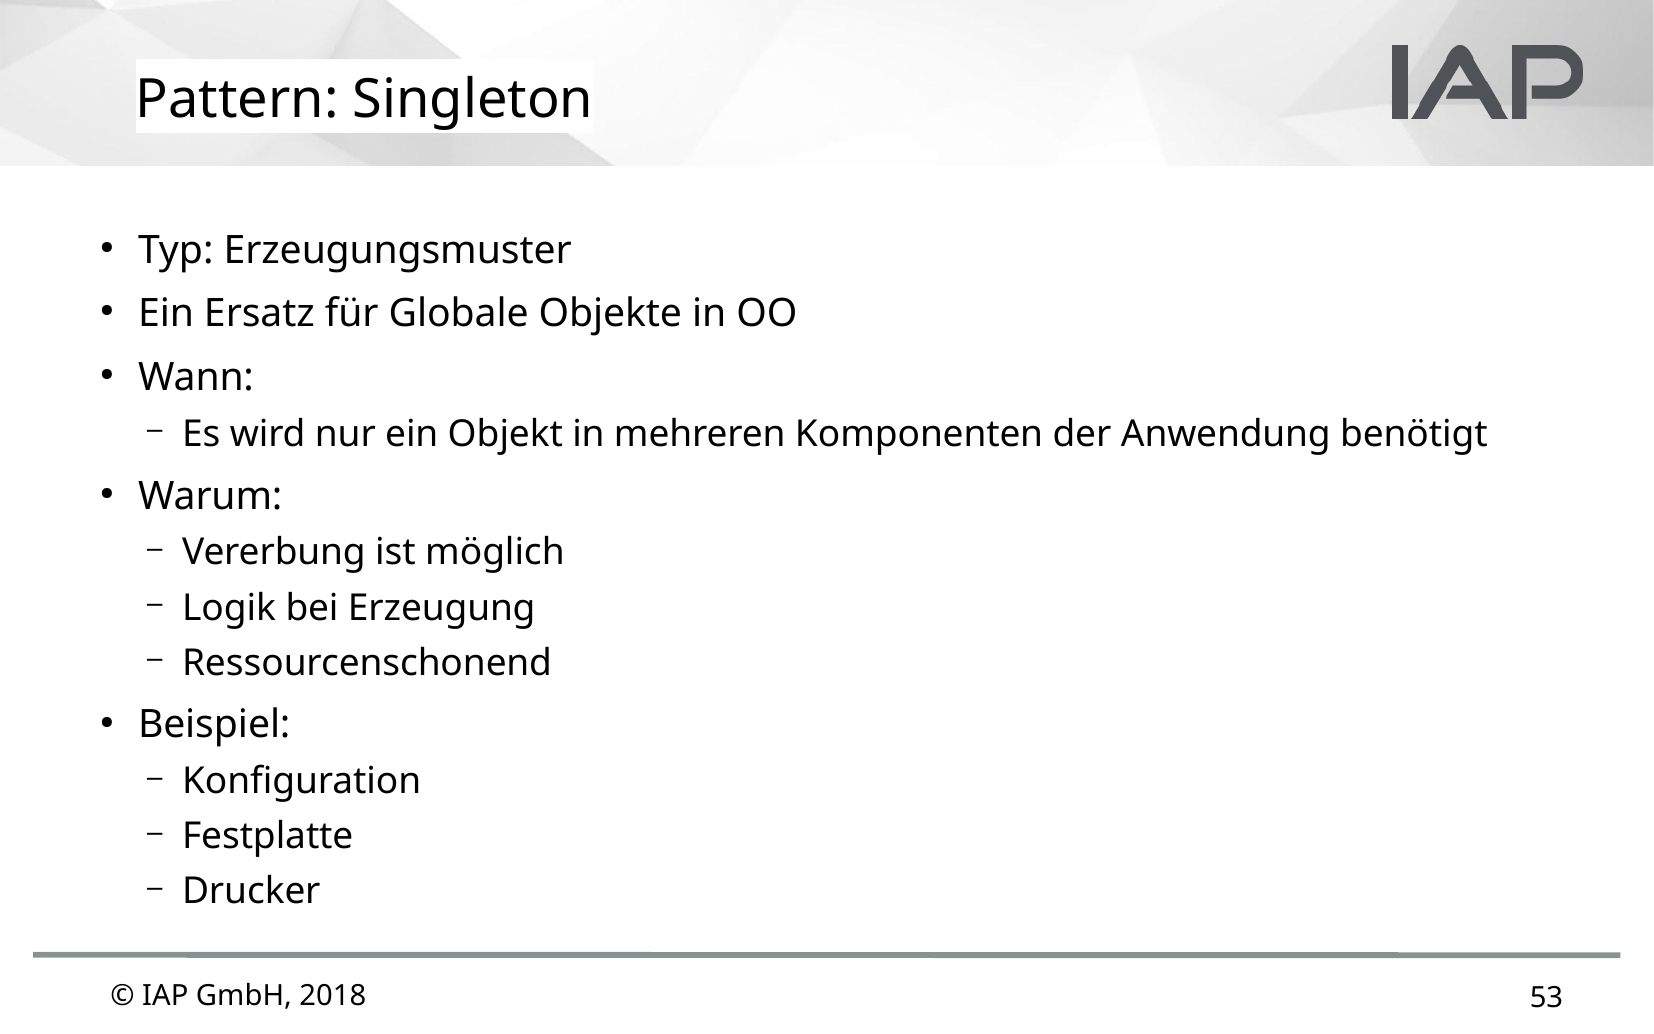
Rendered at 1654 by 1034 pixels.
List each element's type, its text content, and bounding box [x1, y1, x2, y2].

list Typ: Erzeugungsmuster Ein Ersatz für Globale Objekte in OO Wann: Es wird nur ein Objekt in mehreren Komponenten der Anwendung benötigt Warum: Vererbung ist möglich Logik bei Erzeugung Ressourcenschonend Beispiel: Konfiguration Festplatte Drucker [82, 221, 1571, 916]
title Pattern: Singleton [135, 41, 1264, 152]
picture [0, 0, 1654, 166]
